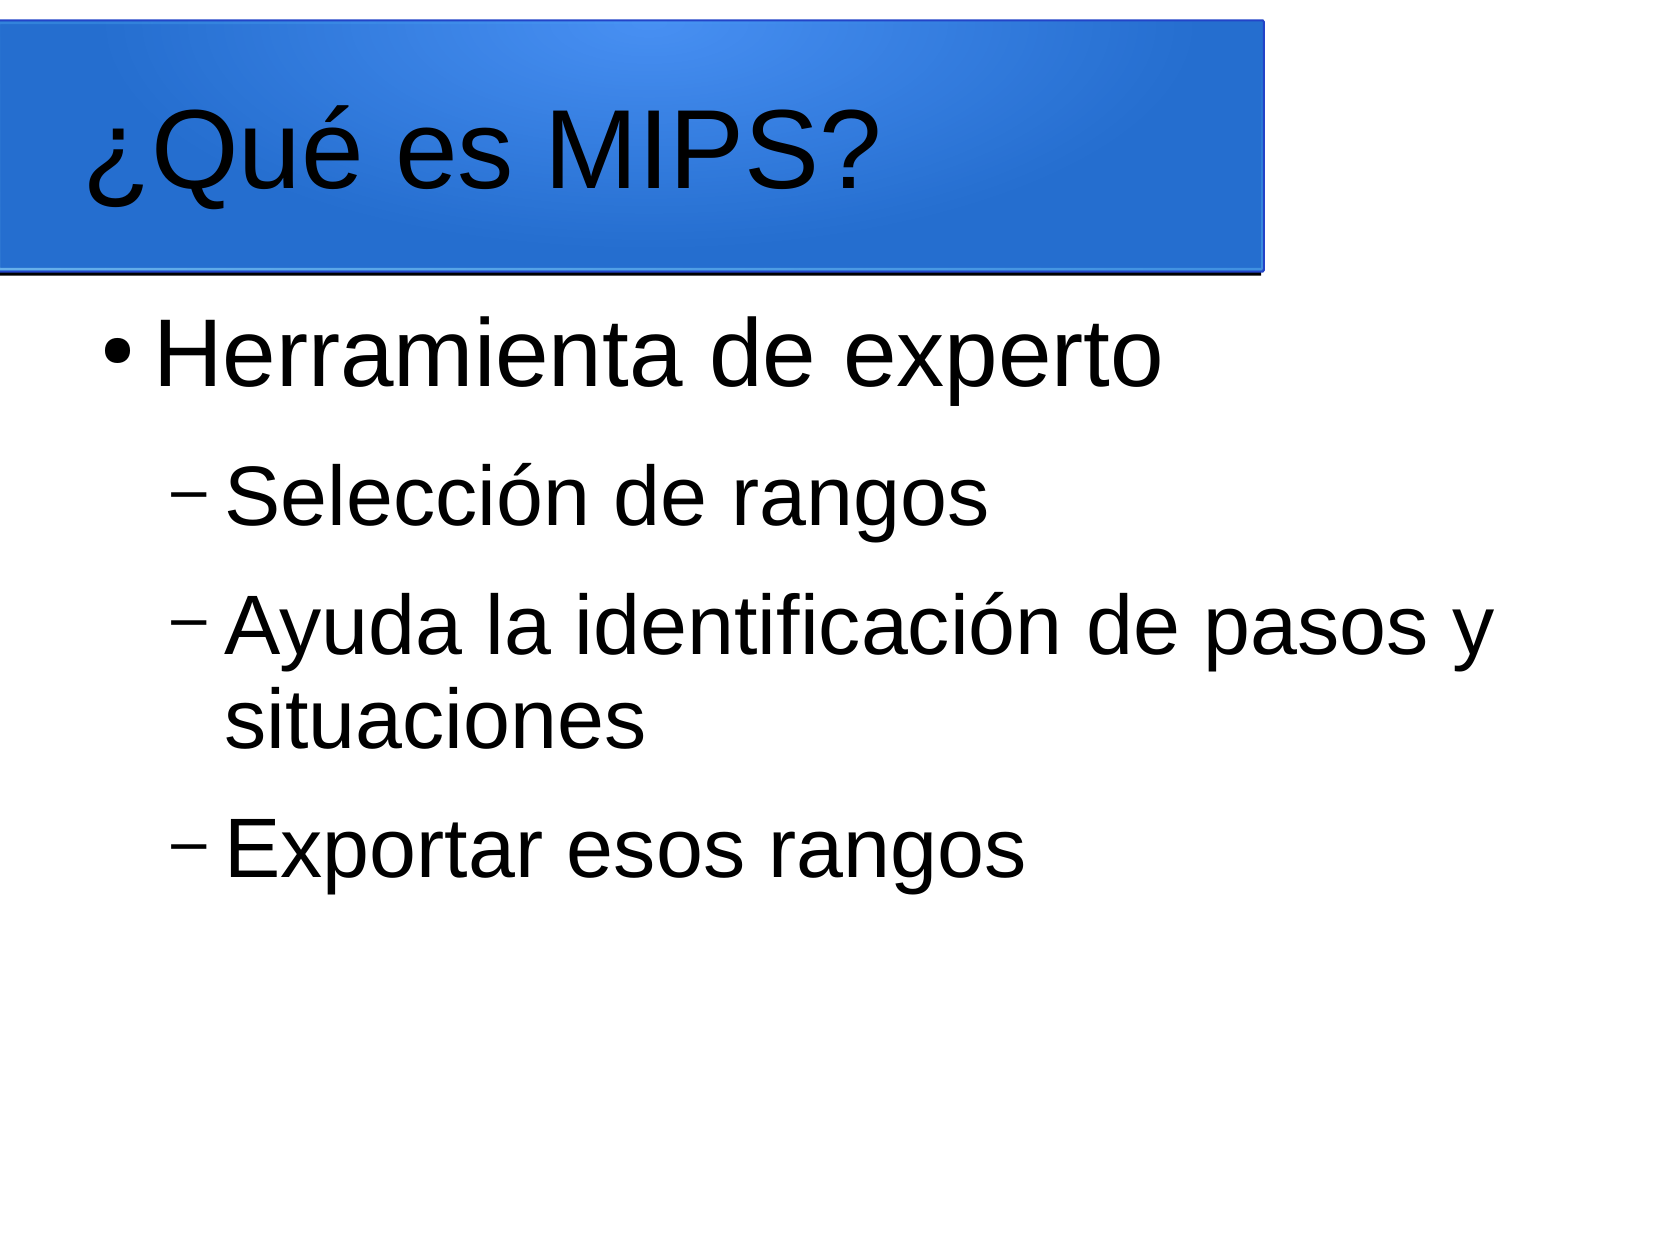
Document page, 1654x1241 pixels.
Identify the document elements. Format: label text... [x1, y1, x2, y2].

list Herramienta de experto Selección de rangos Ayuda la identificación de pasos y situaciones Exportar esos rangos [82, 299, 1571, 1019]
title ¿Qué es MIPS? [82, 47, 1235, 252]
